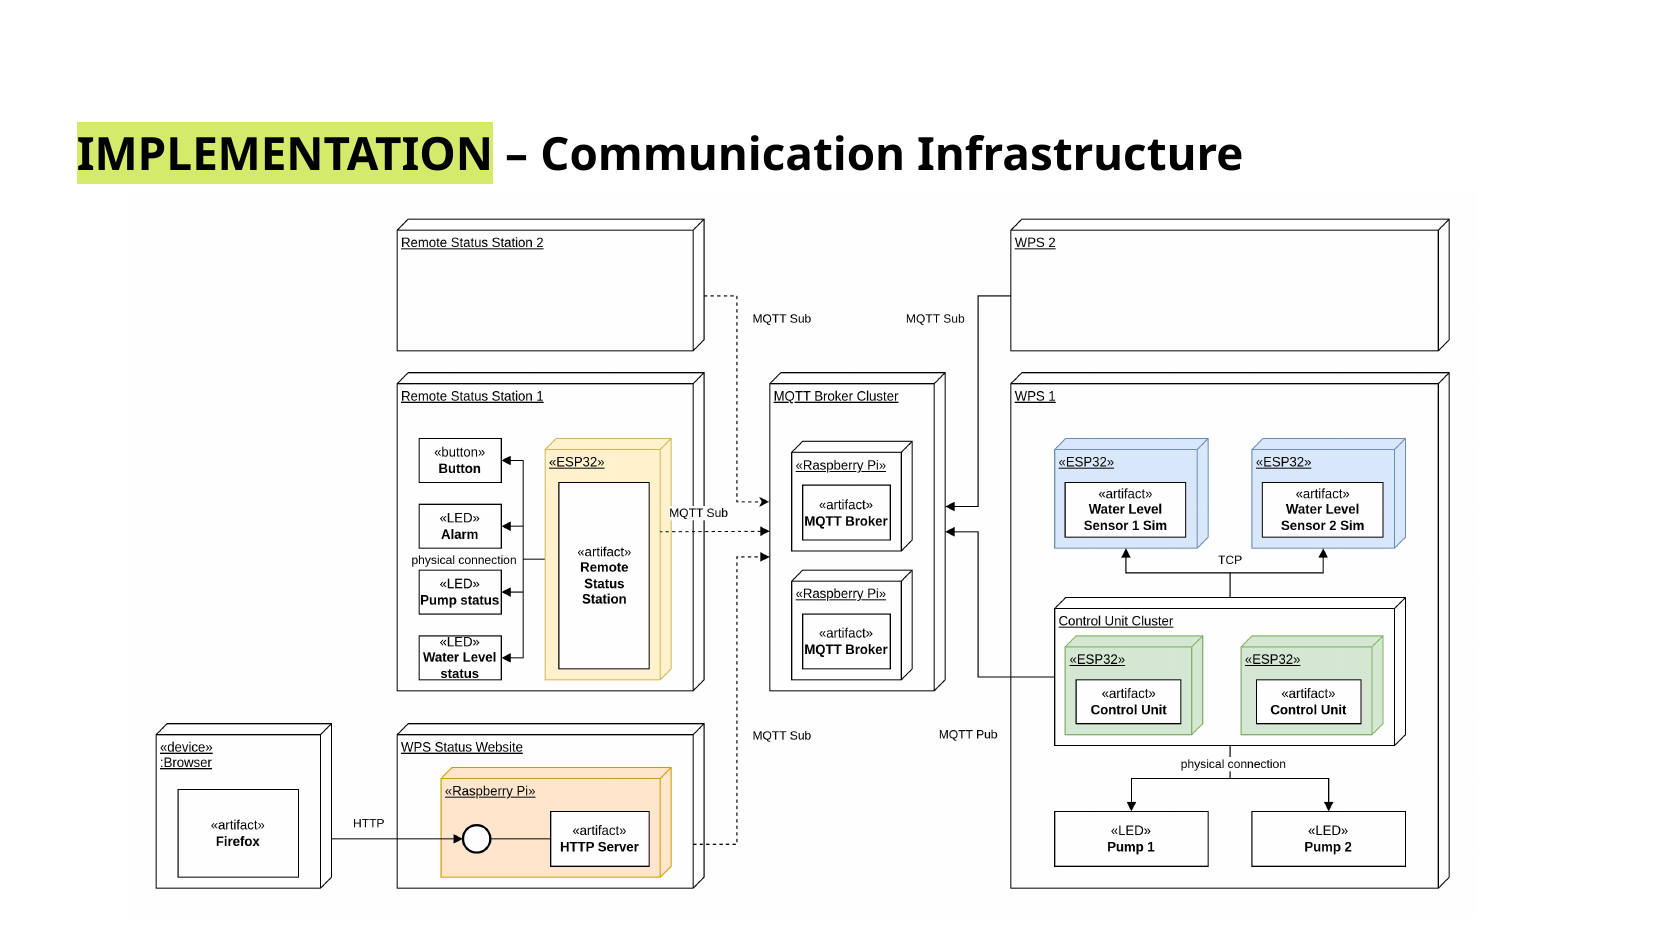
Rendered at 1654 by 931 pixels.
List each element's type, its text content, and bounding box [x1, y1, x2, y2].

picture [128, 191, 1477, 916]
title IMPLEMENTATION – Communication Infrastructure [76, 99, 1565, 207]
